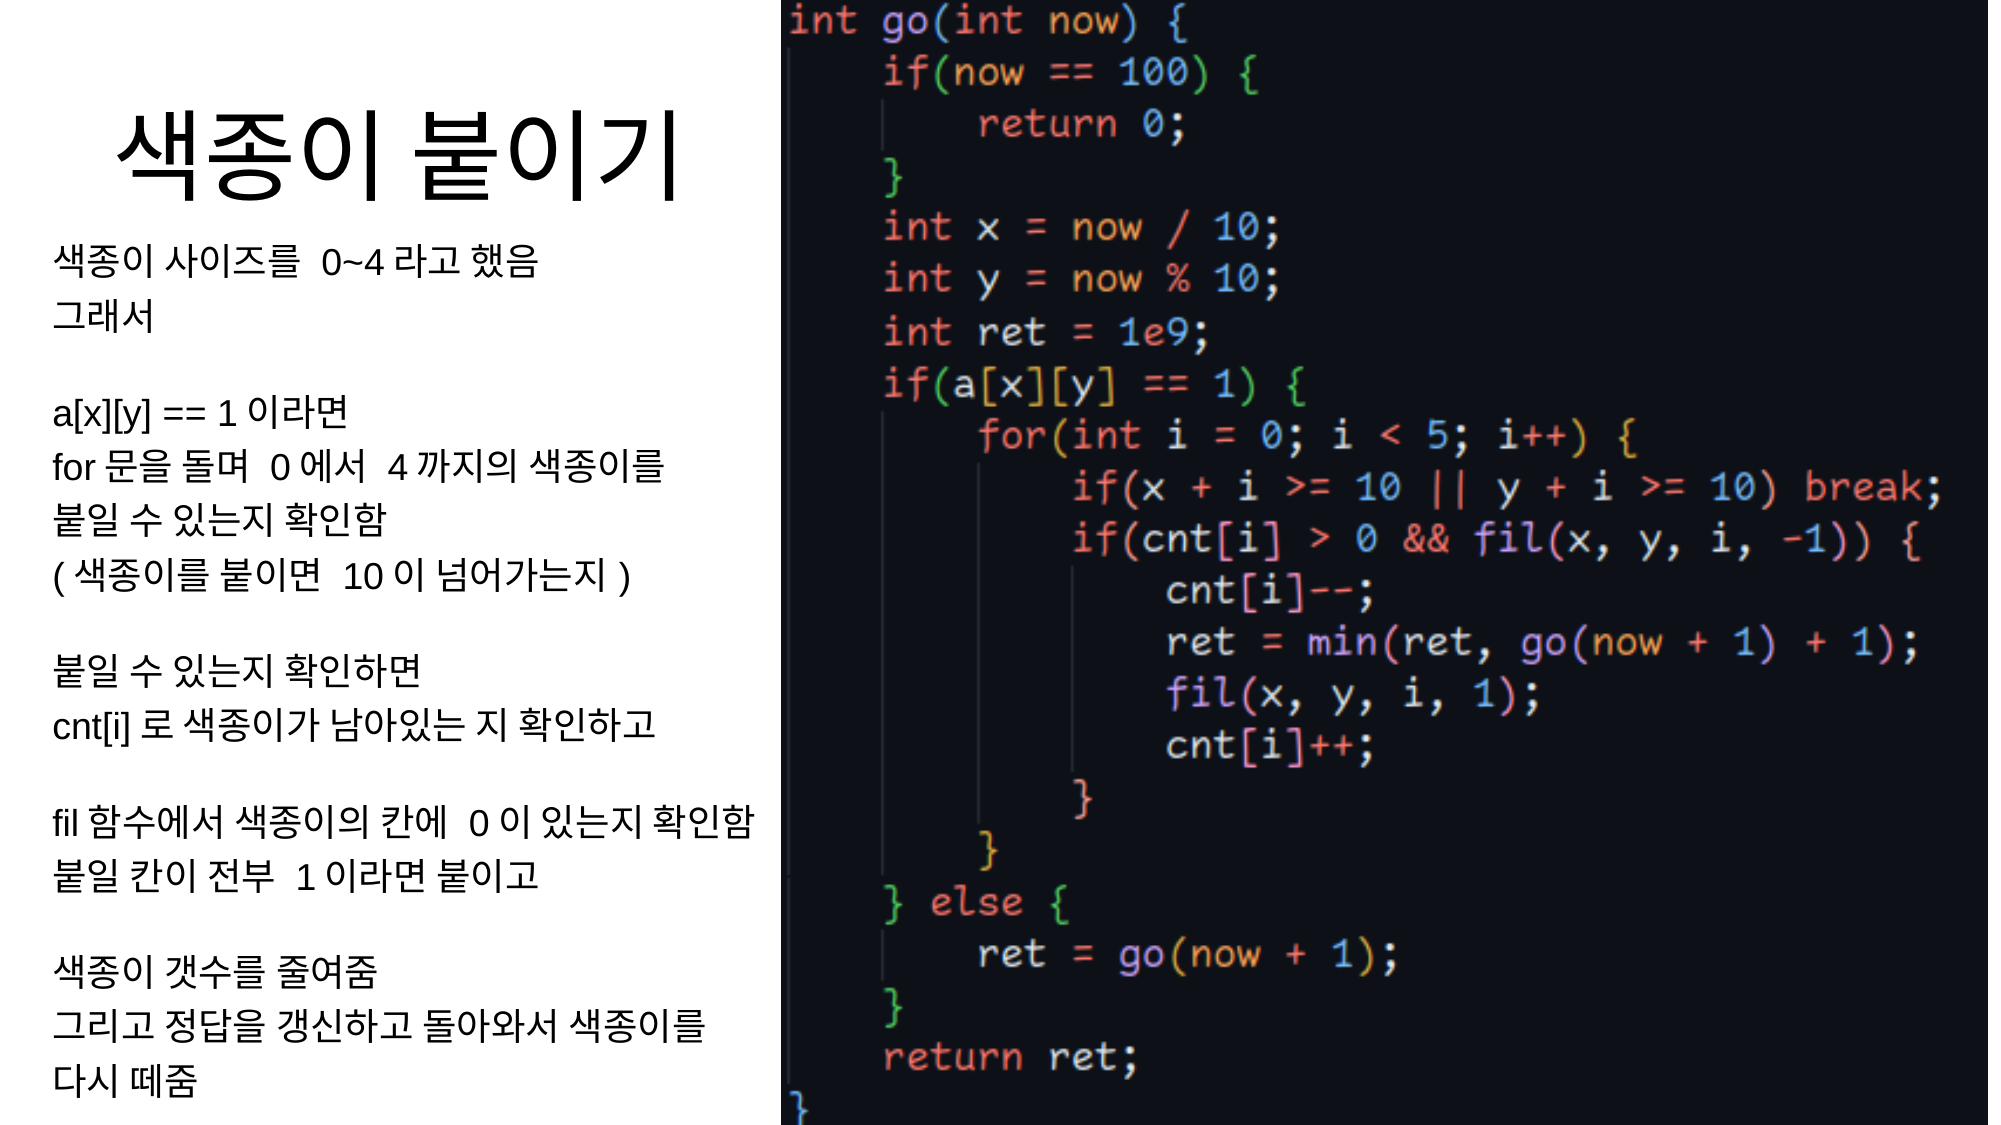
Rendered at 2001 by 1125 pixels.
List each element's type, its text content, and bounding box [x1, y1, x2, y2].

title 색종이 붙이기 [112, 75, 781, 224]
text_box 색종이 사이즈를 0~4라고 했음 그래서 a[x][y] == 1이라면 for문을 돌며 0에서 4까지의 색종이를 붙일 수 있는지 확인함 (색종이를 붙이면 10이 넘어가는지) 붙일 수 있는지 확인하면 cnt[i]로 색종이가 남아있는 지 확인하고 fil함수에서 색종이의 칸에 0이 있는지 확인함 붙일 칸이 전부 1이라면 붙이고 색종이 갯수를 줄여줌 그리고 정답을 갱신하고 돌아와서 색종이를 다시 떼줌 [37, 224, 781, 1125]
picture [781, 0, 1988, 1125]
